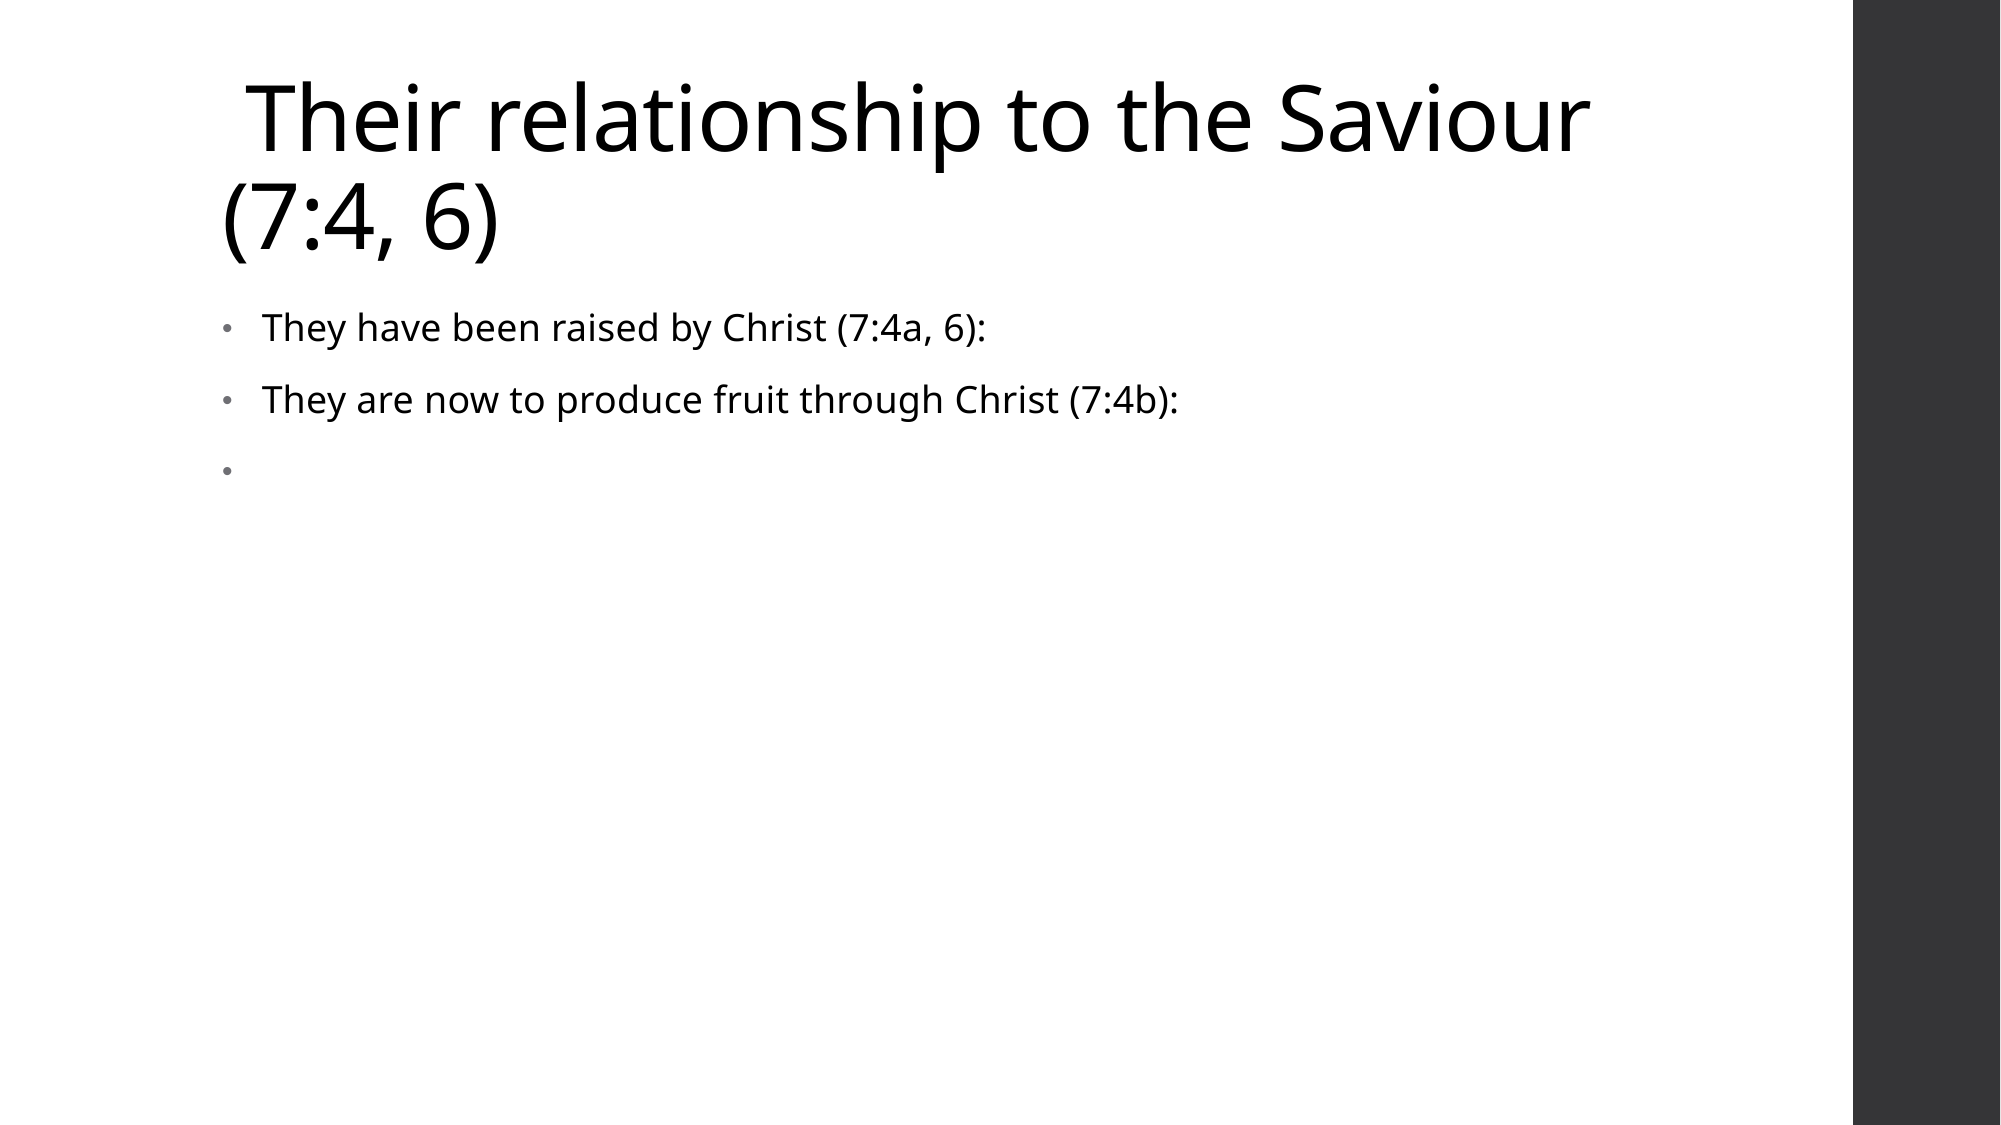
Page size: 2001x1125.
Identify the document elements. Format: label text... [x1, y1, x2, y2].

title Their relationship to the Saviour (7:4, 6) [206, 60, 1797, 278]
list They have been raised by Christ (7:4a, 6): They are now to produce fruit through Christ (7:4b): [206, 299, 1617, 1014]
